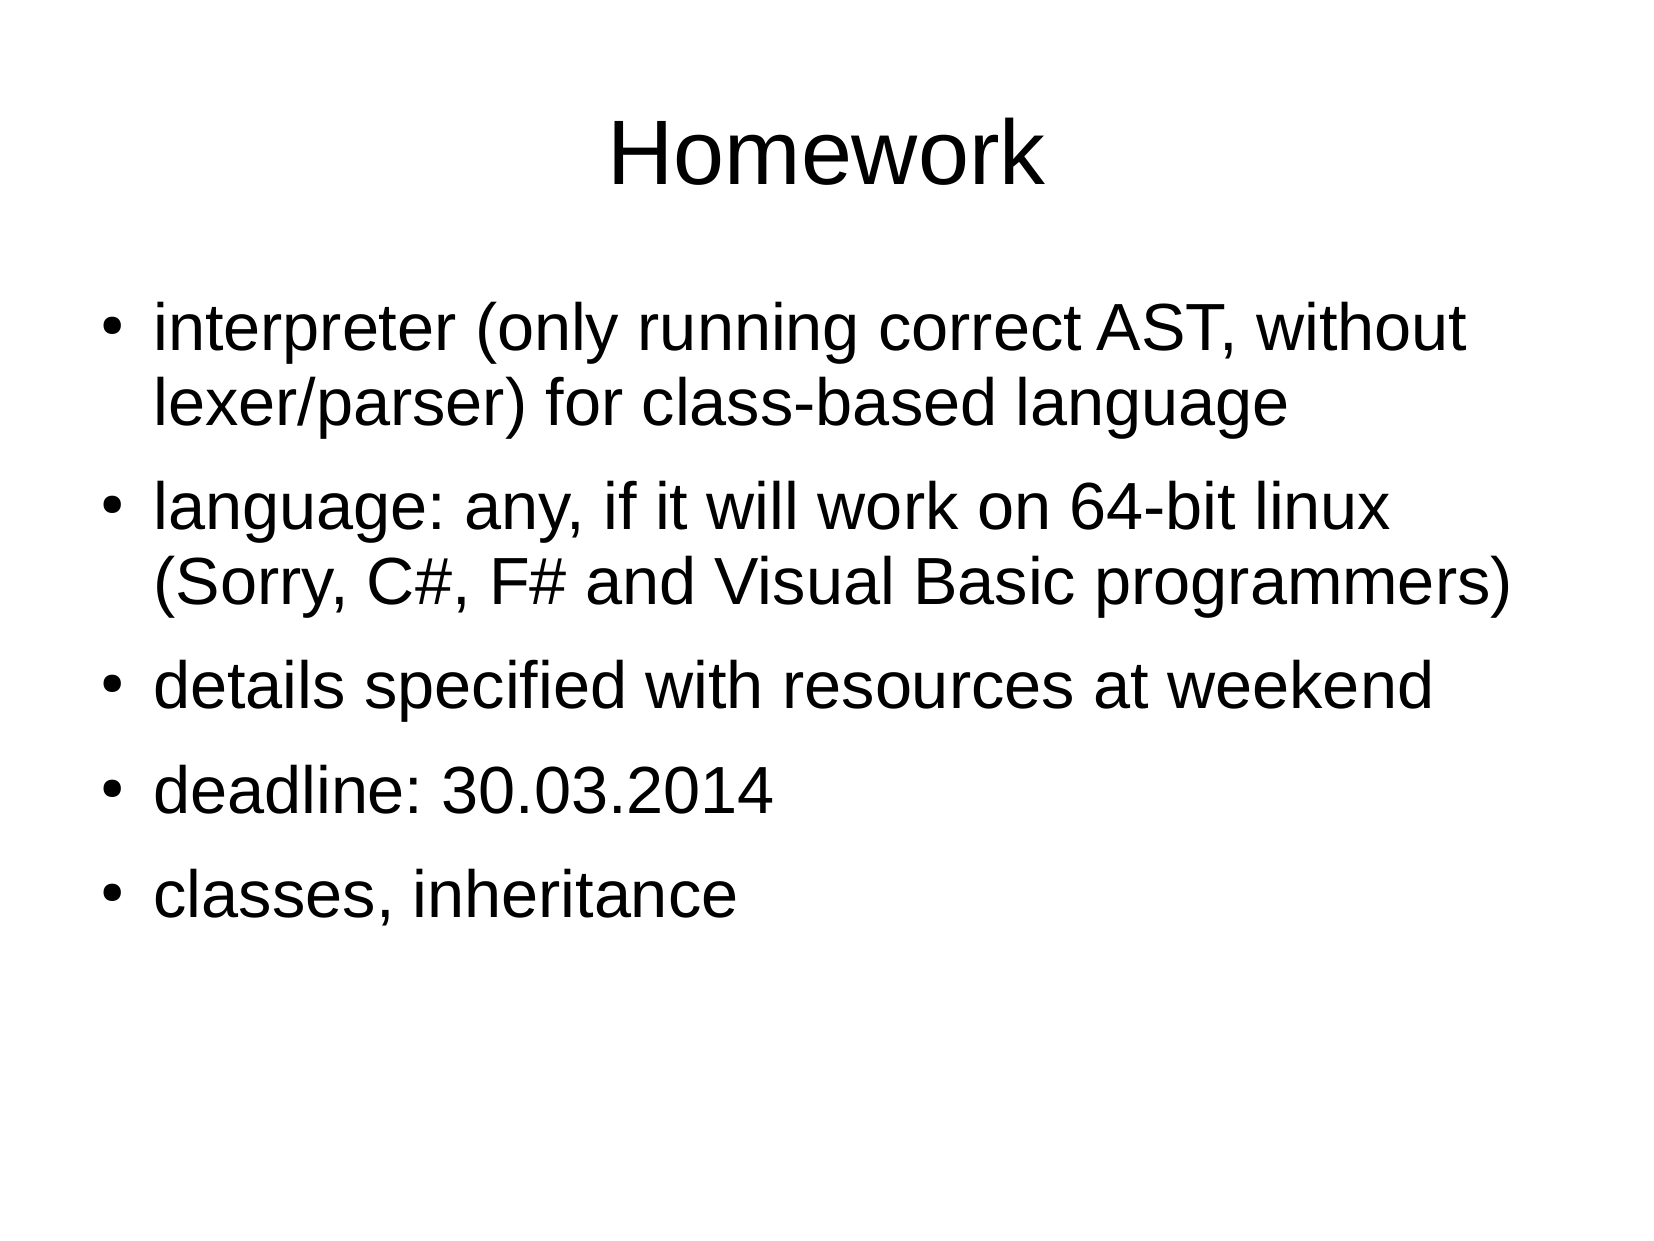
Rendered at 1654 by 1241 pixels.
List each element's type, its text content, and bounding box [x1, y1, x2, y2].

title Homework [82, 49, 1571, 257]
list interpreter (only running correct AST, without lexer/parser) for class-based language language: any, if it will work on 64-bit linux (Sorry, C#, F# and Visual Basic programmers) details specified with resources at weekend deadline: 30.03.2014 classes, inheritance [82, 290, 1571, 1010]
